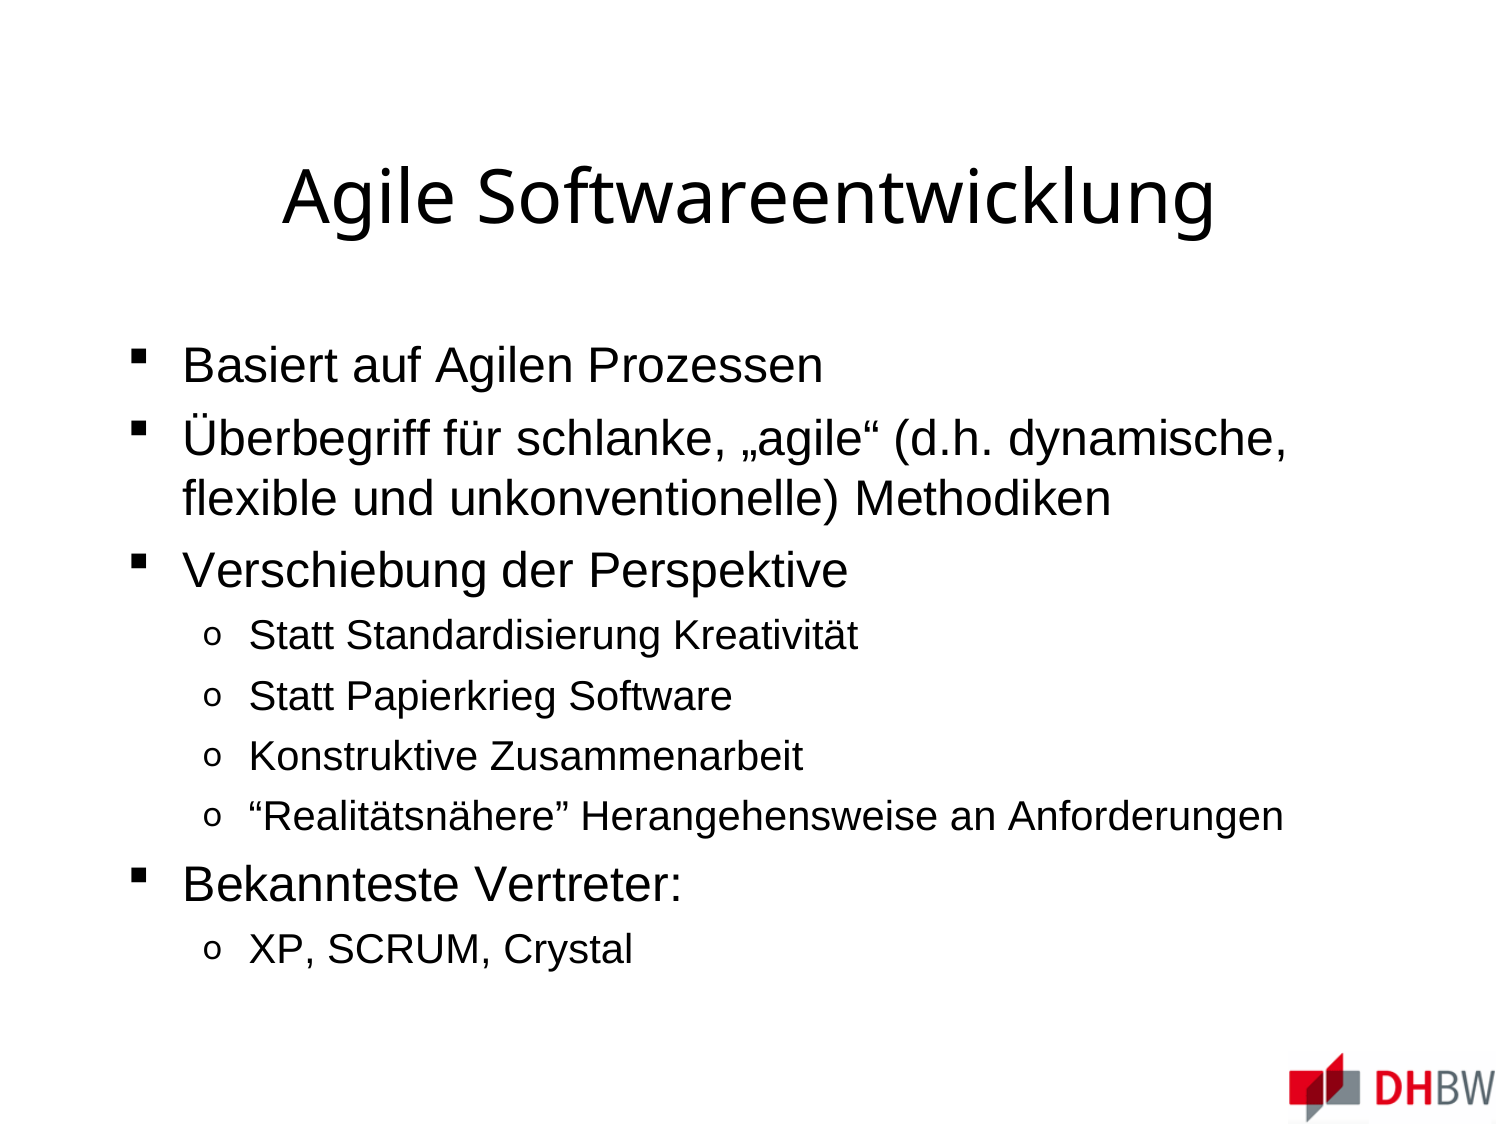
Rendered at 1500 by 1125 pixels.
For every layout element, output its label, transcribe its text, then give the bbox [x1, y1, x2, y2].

list Basiert auf Agilen Prozessen Überbegriff für schlanke, „agile“ (d.h. dynamische, flexible und unkonventionelle) Methodiken Verschiebung der Perspektive Statt Standardisierung Kreativität Statt Papierkrieg Software Konstruktive Zusammenarbeit “Realitätsnähere” Herangehensweise an Anforderungen Bekannteste Vertreter: XP, SCRUM, Crystal [112, 324, 1388, 1051]
picture [1288, 1051, 1496, 1124]
title Agile Softwareentwicklung [112, 99, 1388, 288]
